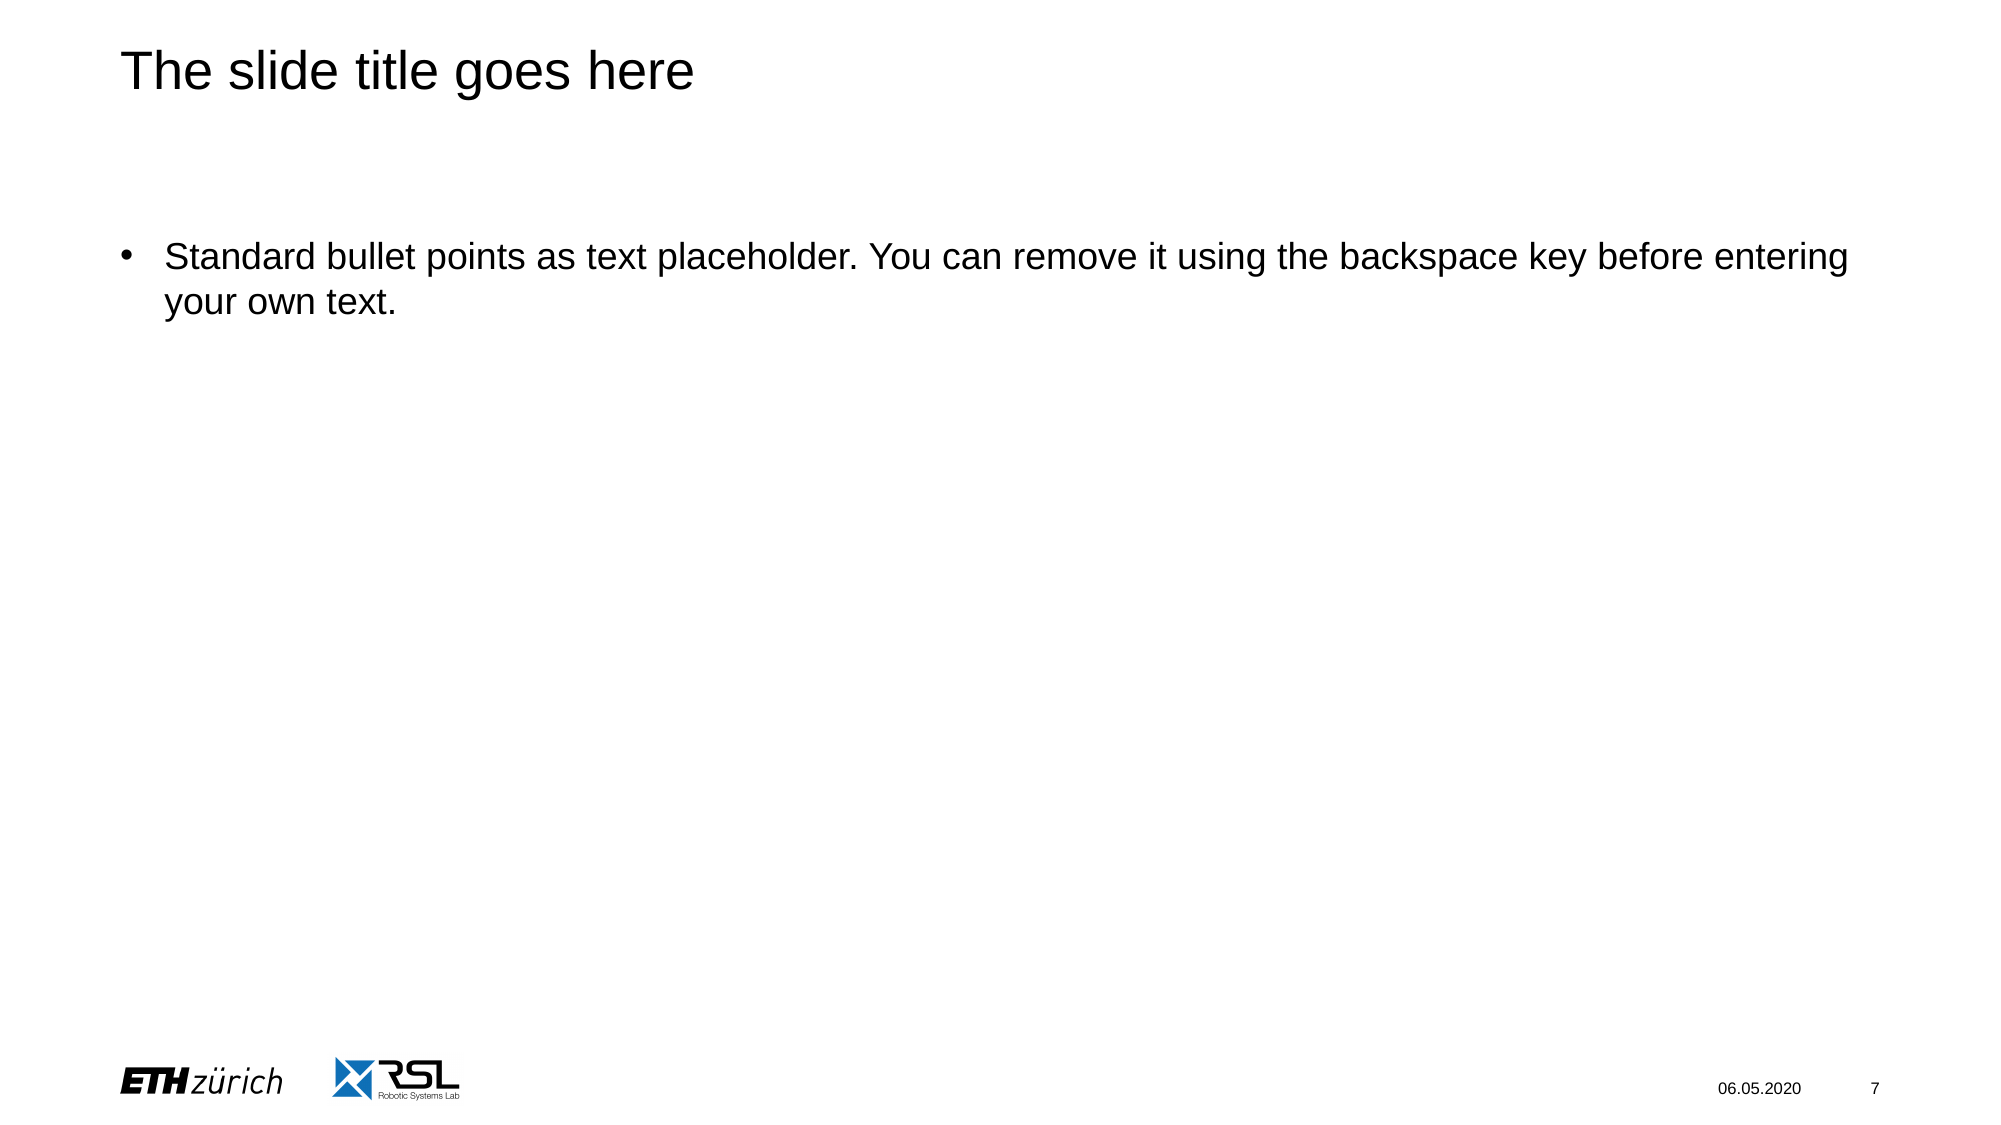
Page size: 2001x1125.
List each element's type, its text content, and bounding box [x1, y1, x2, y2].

slide_number <number> [1827, 1069, 1880, 1106]
picture [327, 1052, 464, 1106]
slide_number 06.05.2020 [1718, 1069, 1819, 1106]
list Standard bullet points as text placeholder. You can remove it using the backspace key before entering your own text. [120, 231, 1880, 1000]
picture [120, 1067, 282, 1094]
title The slide title goes here [120, 42, 1880, 191]
